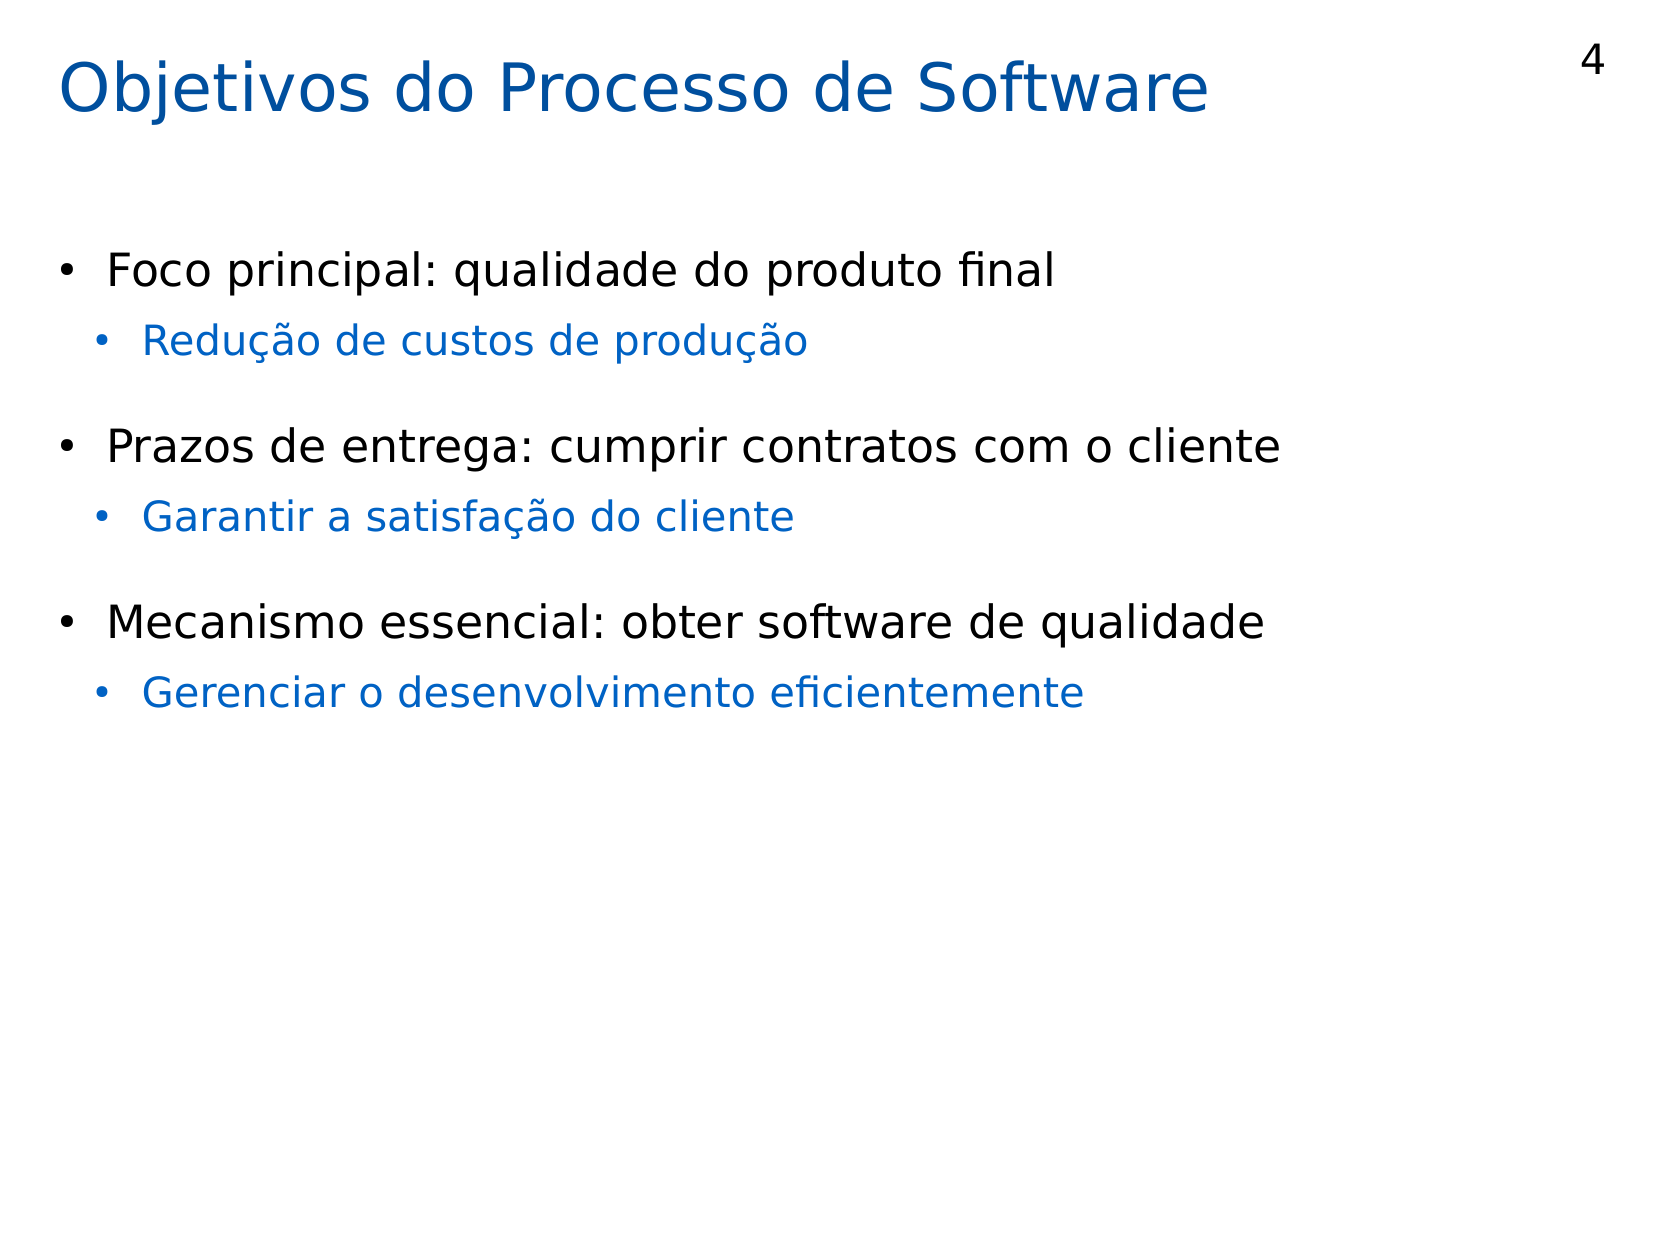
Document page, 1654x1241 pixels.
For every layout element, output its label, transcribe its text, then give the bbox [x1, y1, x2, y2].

list Foco principal: qualidade do produto final Redução de custos de produção Prazos de entrega: cumprir contratos com o cliente Garantir a satisfação do cliente Mecanismo essencial: obter software de qualidade Gerenciar o desenvolvimento eficientemente [59, 236, 1595, 1211]
title Objetivos do Processo de Software [59, 29, 1506, 148]
